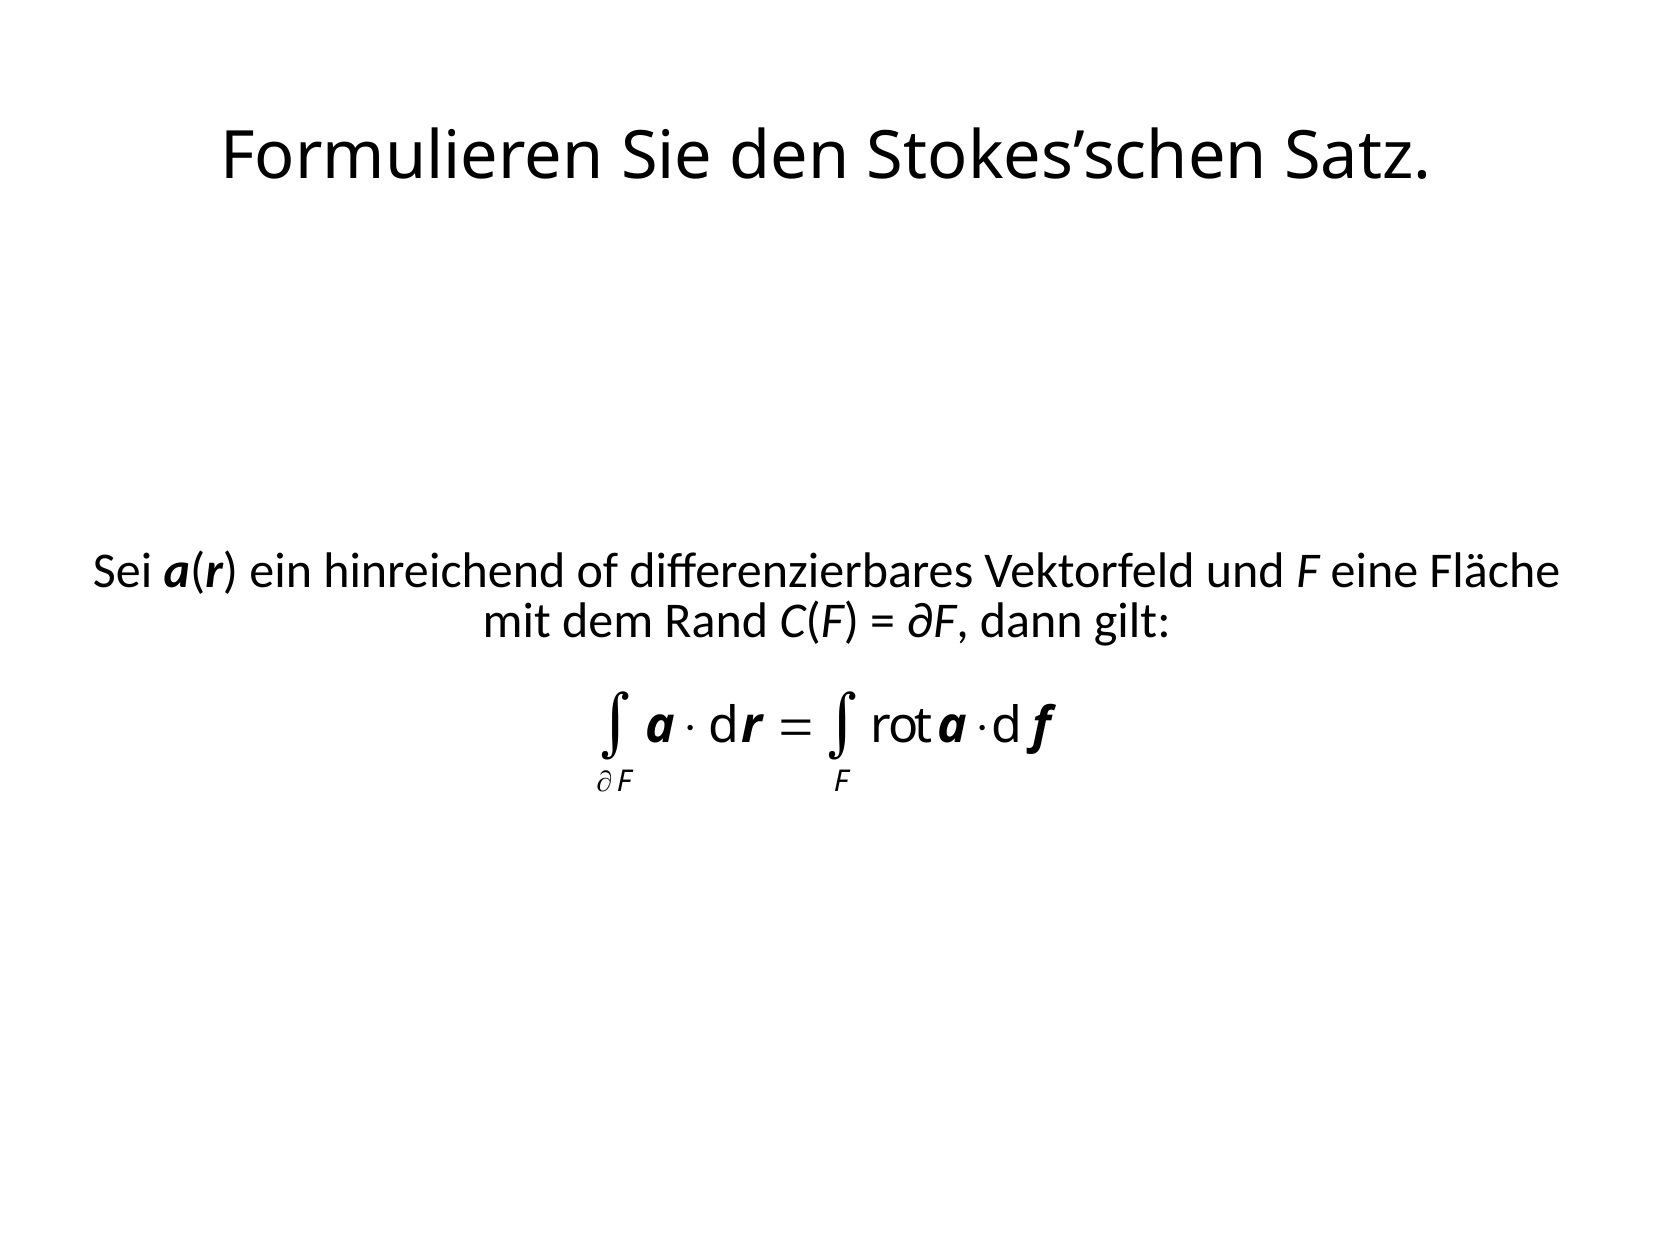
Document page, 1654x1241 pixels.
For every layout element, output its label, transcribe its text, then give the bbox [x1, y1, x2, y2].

chart [588, 688, 1065, 800]
title Formulieren Sie den Stokes’schen Satz. [82, 49, 1571, 257]
subtitle Sei a(r) ein hinreichend of differenzierbares Vektorfeld und F eine Fläche mit dem Rand C(F) = ∂F, dann gilt: [82, 290, 1571, 1010]
